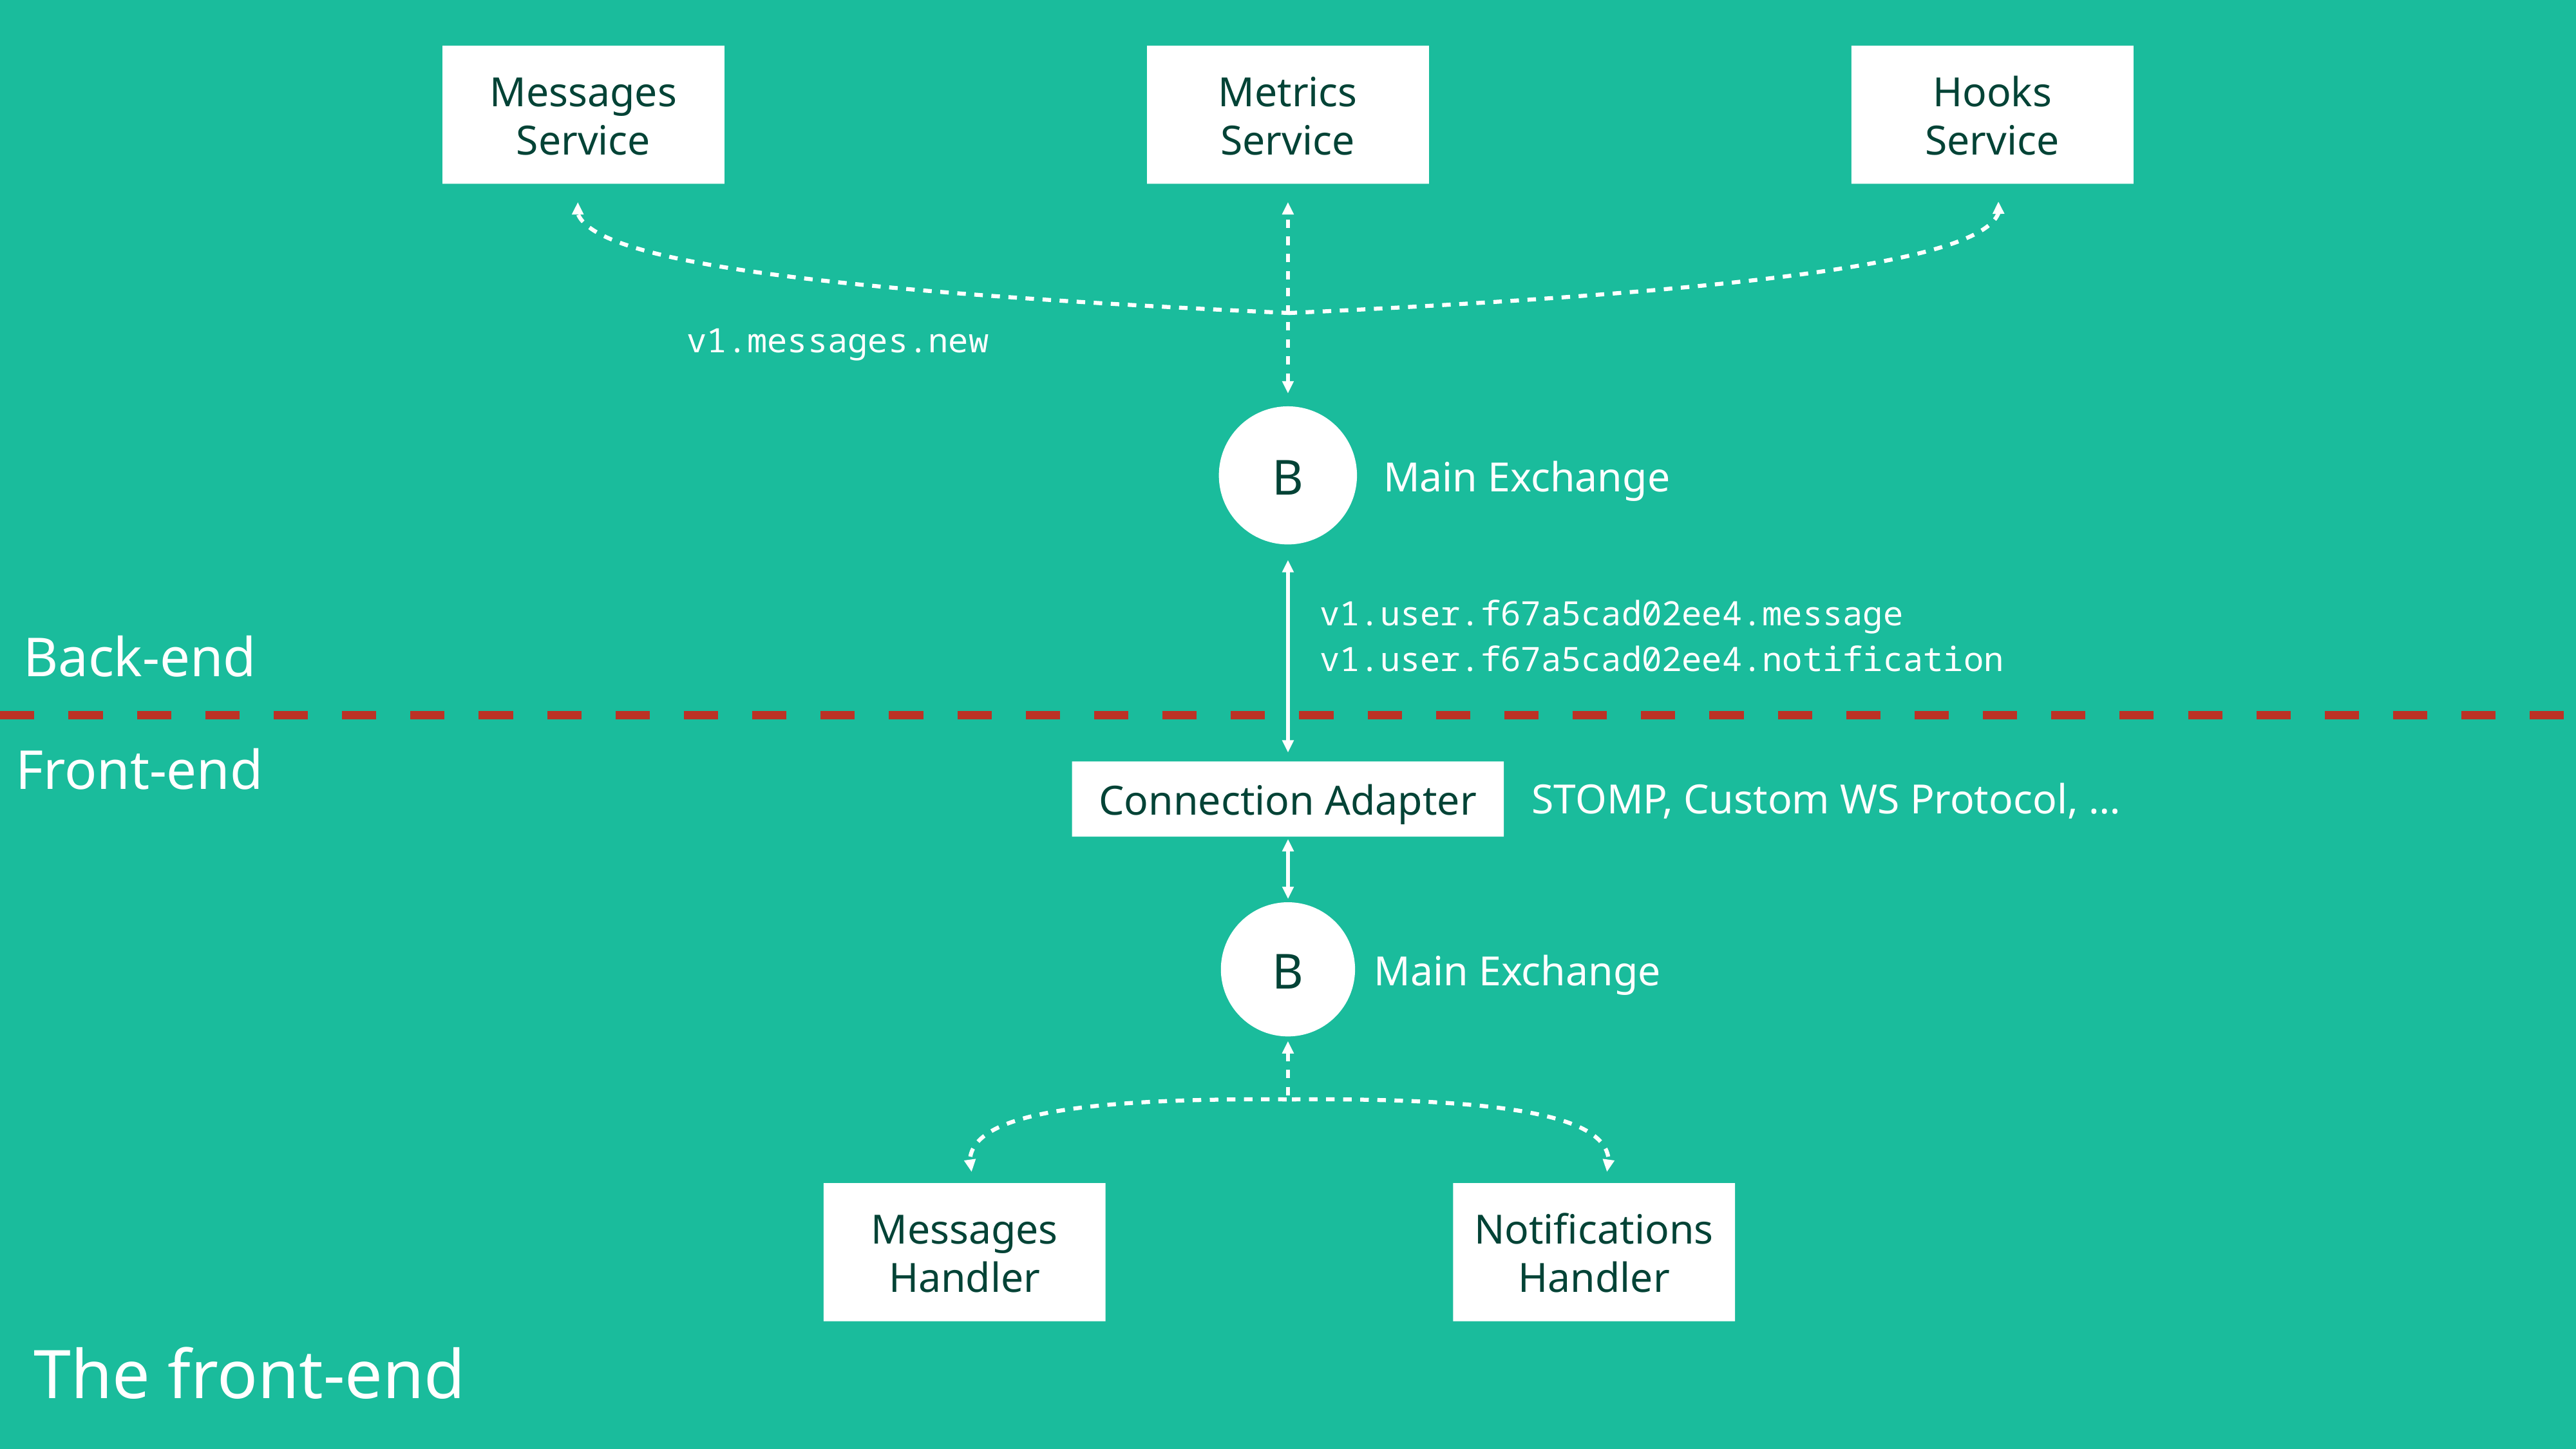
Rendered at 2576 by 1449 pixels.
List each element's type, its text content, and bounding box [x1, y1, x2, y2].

text_box STOMP, Custom WS Protocol, … [1526, 768, 2126, 828]
text_box Back-end [18, 617, 262, 693]
text_box Main Exchange [1378, 441, 1810, 509]
text_box v1.user.f67a5cad02ee4.message [1314, 584, 2230, 630]
text_box B [1218, 406, 1358, 545]
text_box Front-end [10, 730, 269, 806]
text_box Notifications Handler [1453, 1183, 1736, 1321]
text_box The front-end [28, 1325, 471, 1417]
text_box Messages Handler [823, 1183, 1106, 1321]
text_box v1.messages.new [681, 311, 1024, 367]
text_box B [1220, 902, 1356, 1037]
text_box Messages Service [442, 45, 724, 184]
text_box v1.user.f67a5cad02ee4.notification [1314, 630, 2230, 686]
text_box Connection Adapter [1072, 761, 1504, 837]
text_box Hooks Service [1851, 45, 2134, 184]
text_box Metrics Service [1147, 45, 1429, 184]
text_box Main Exchange [1368, 940, 1667, 999]
